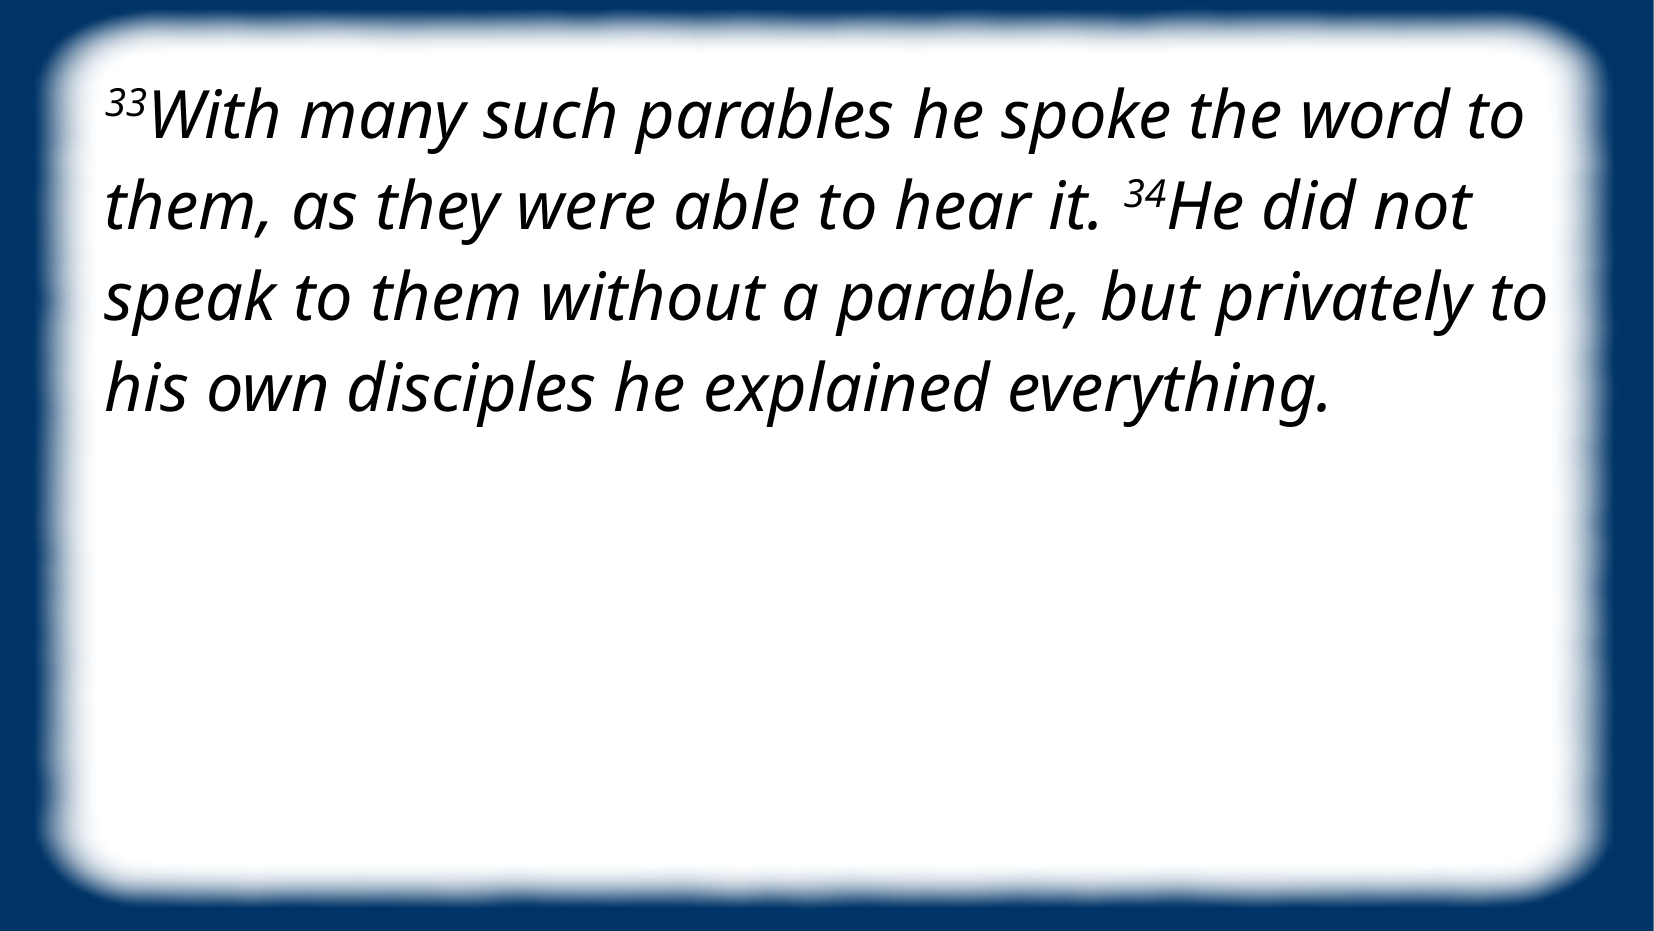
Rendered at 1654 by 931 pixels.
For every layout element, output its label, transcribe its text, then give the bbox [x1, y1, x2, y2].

picture [0, 0, 1654, 931]
text_box 33With many such parables he spoke the word to them, as they were able to hear it. 34He did not speak to them without a parable, but privately to his own disciples he explained everything. [90, 60, 1576, 436]
